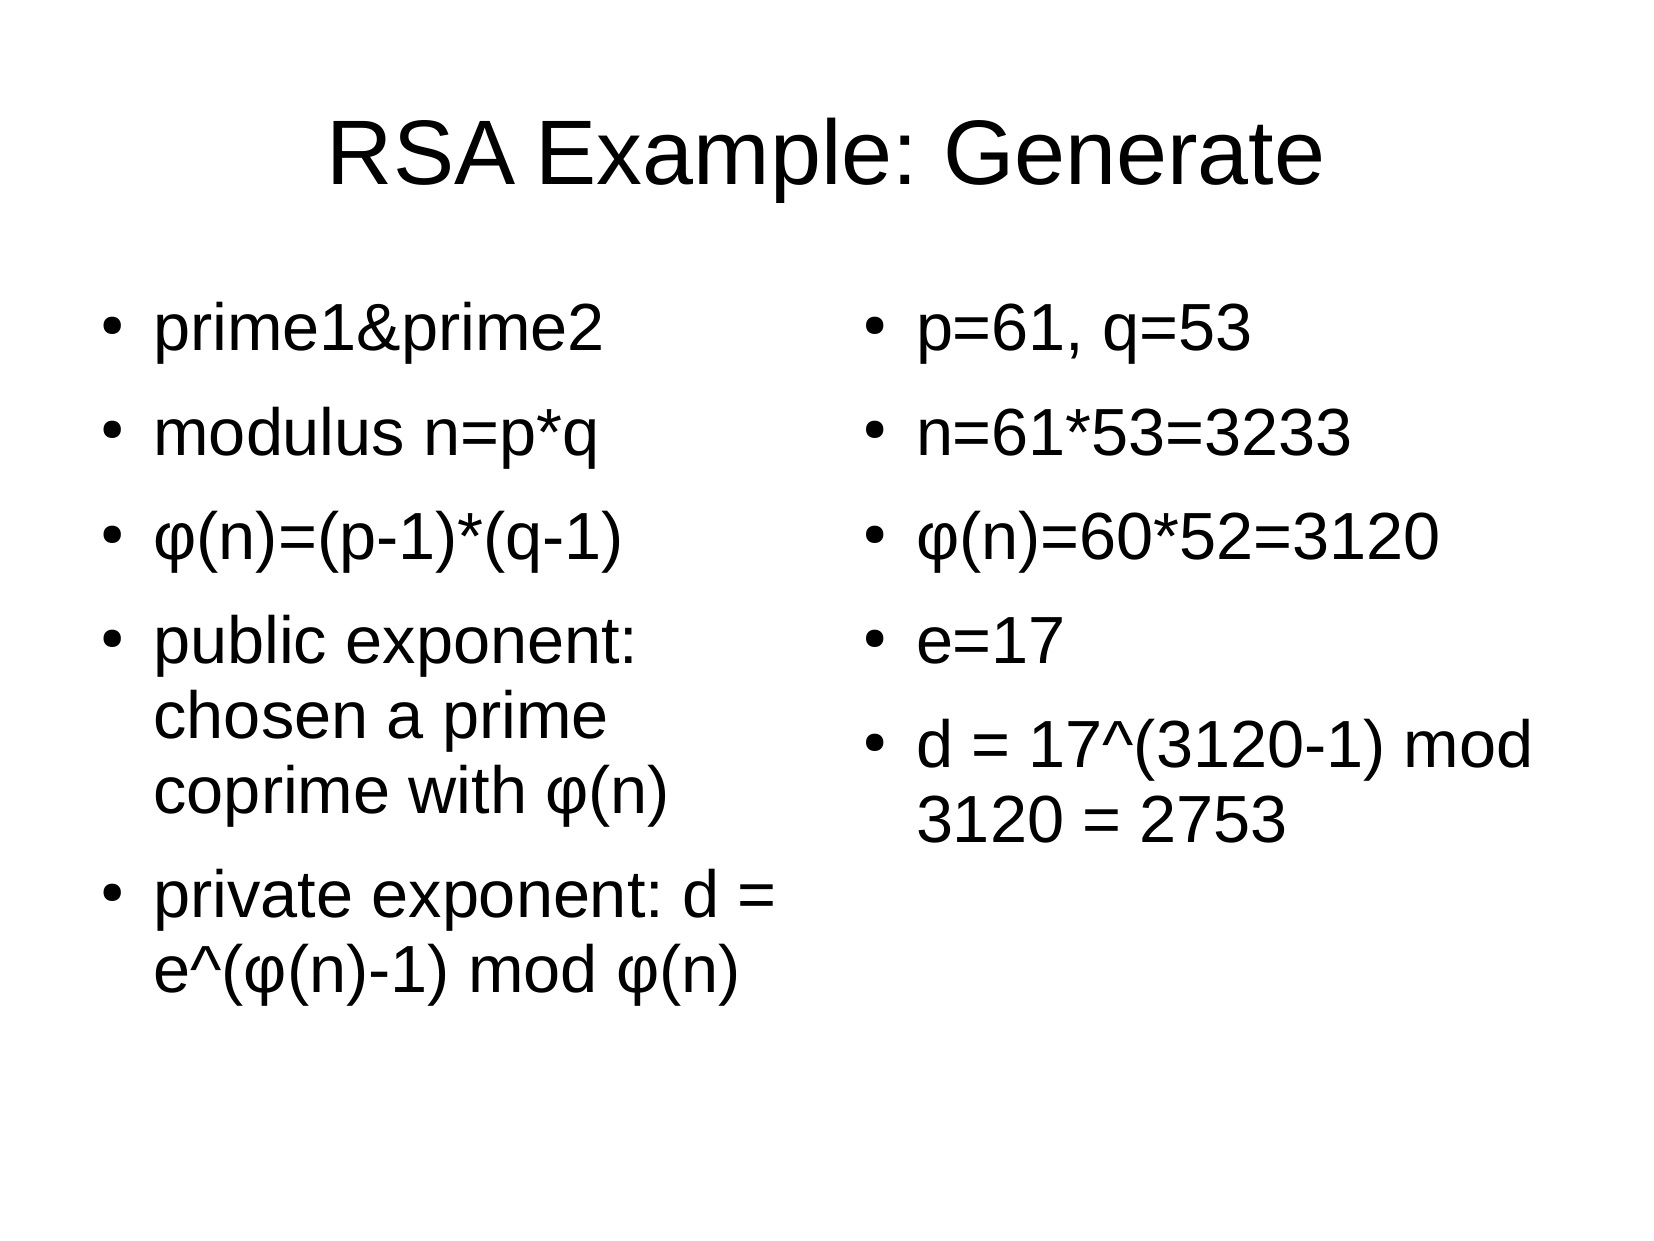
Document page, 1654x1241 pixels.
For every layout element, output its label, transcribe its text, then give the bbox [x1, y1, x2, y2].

list prime1&prime2 modulus n=p*q φ(n)=(p-1)*(q-1) public exponent: chosen a prime coprime with φ(n) private exponent: d = e^(φ(n)-1) mod φ(n) [82, 290, 809, 1010]
list p=61, q=53 n=61*53=3233 φ(n)=60*52=3120 e=17 d = 17^(3120-1) mod 3120 = 2753 [845, 290, 1572, 1010]
title RSA Example: Generate [82, 49, 1571, 257]
